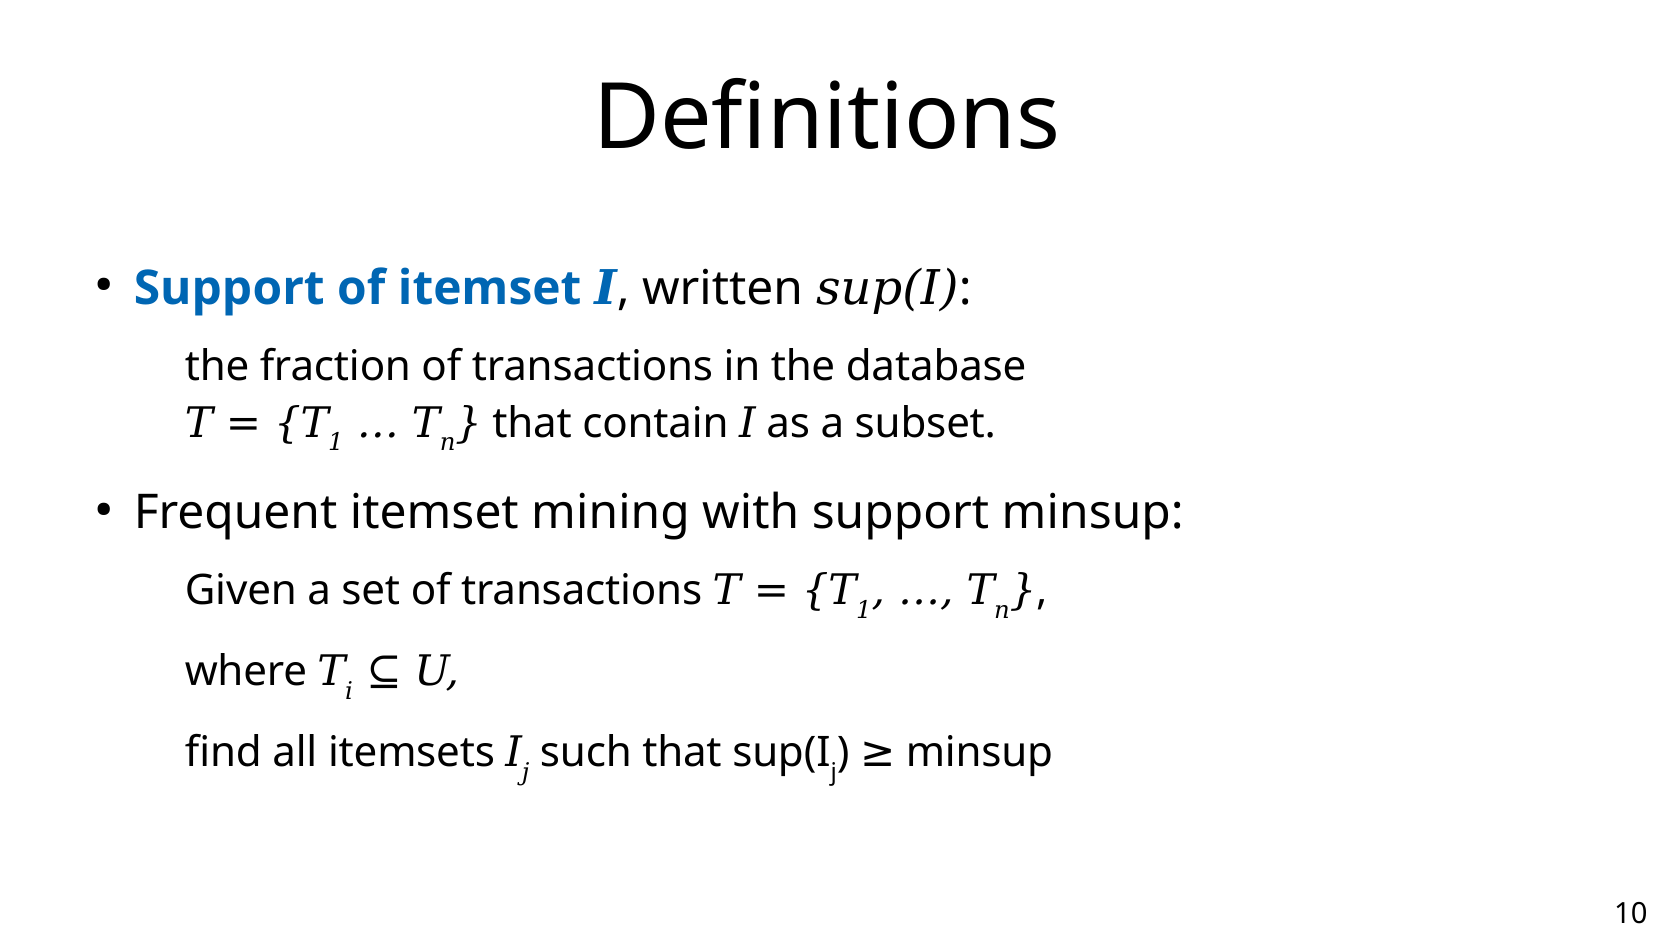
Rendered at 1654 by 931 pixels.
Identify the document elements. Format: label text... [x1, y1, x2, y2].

title Definitions [82, 1, 1571, 226]
list Support of itemset I, written sup(I): the fraction of transactions in the database T = {T1 … Tn} that contain I as a subset. Frequent itemset mining with support minsup: Given a set of transactions T = {T1, …, Tn}, where Ti ⊆ U, find all itemsets Ij such that sup(Ij) ≥ minsup [82, 253, 1571, 793]
